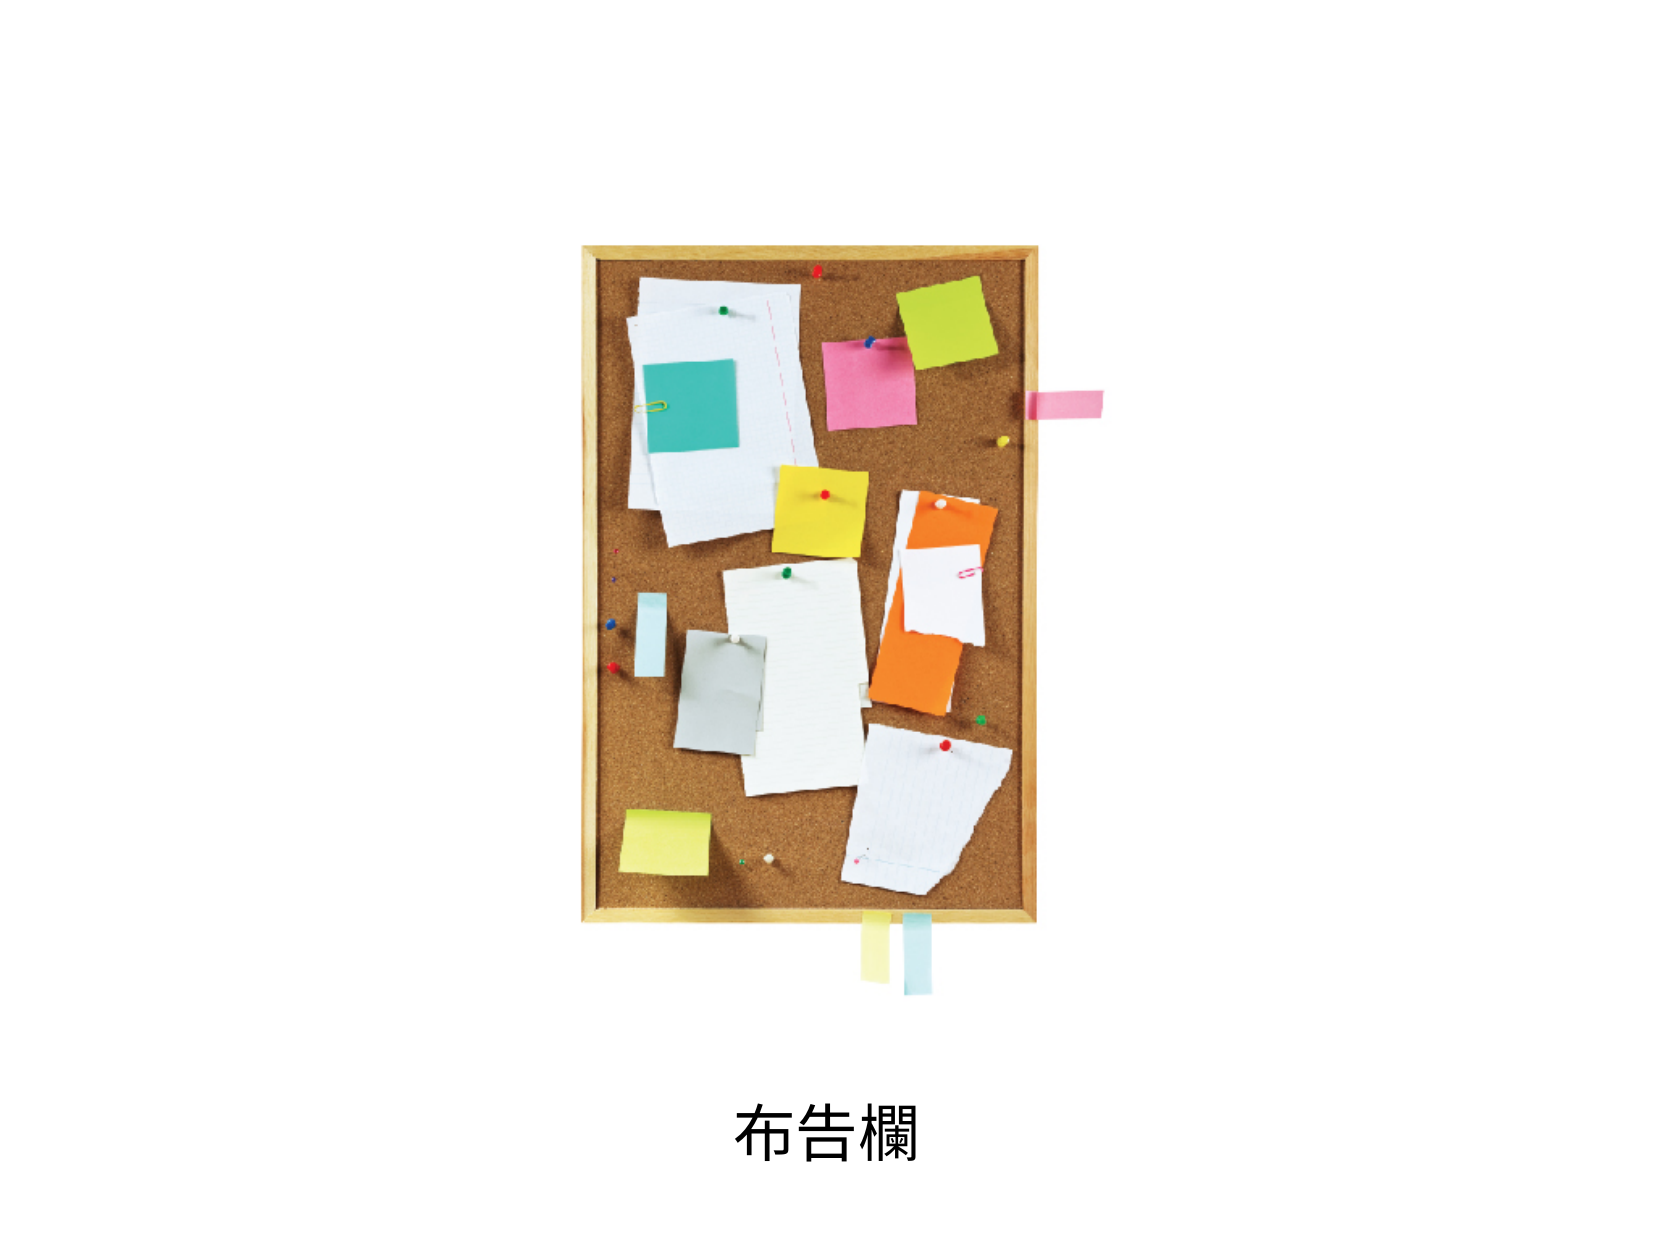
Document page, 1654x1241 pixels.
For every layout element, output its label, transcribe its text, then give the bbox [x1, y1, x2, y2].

title 布告欄 [82, 1025, 1571, 1233]
picture [0, 0, 1654, 1241]
